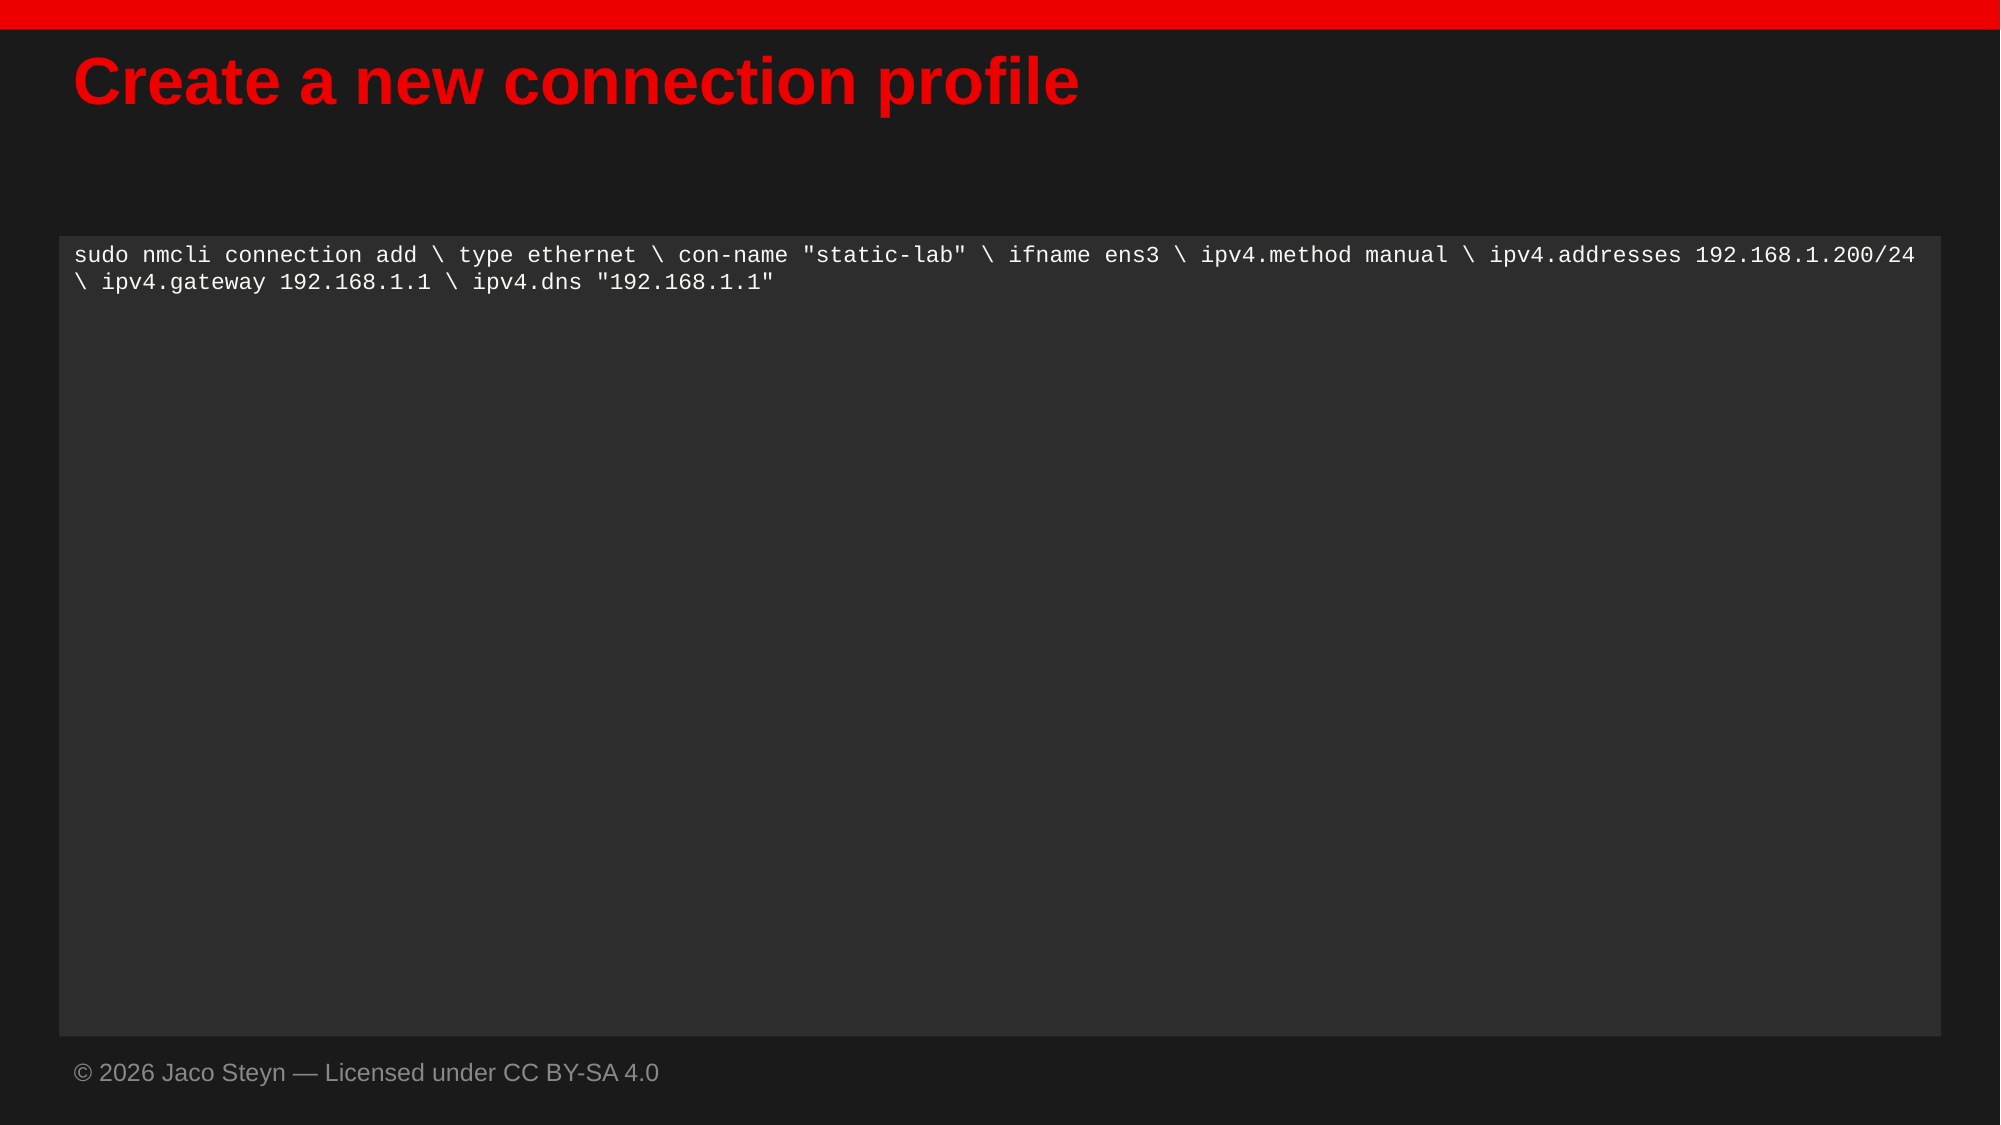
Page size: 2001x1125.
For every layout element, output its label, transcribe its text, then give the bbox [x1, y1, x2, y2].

text_box sudo nmcli connection add \ type ethernet \ con-name "static-lab" \ ifname ens3 \ ipv4.method manual \ ipv4.addresses 192.168.1.200/24 \ ipv4.gateway 192.168.1.1 \ ipv4.dns "192.168.1.1" [59, 236, 1942, 1037]
text_box [0, 0, 2001, 30]
text_box © 2026 Jaco Steyn — Licensed under CC BY-SA 4.0 [59, 1051, 1942, 1093]
text_box Create a new connection profile [59, 36, 1942, 208]
